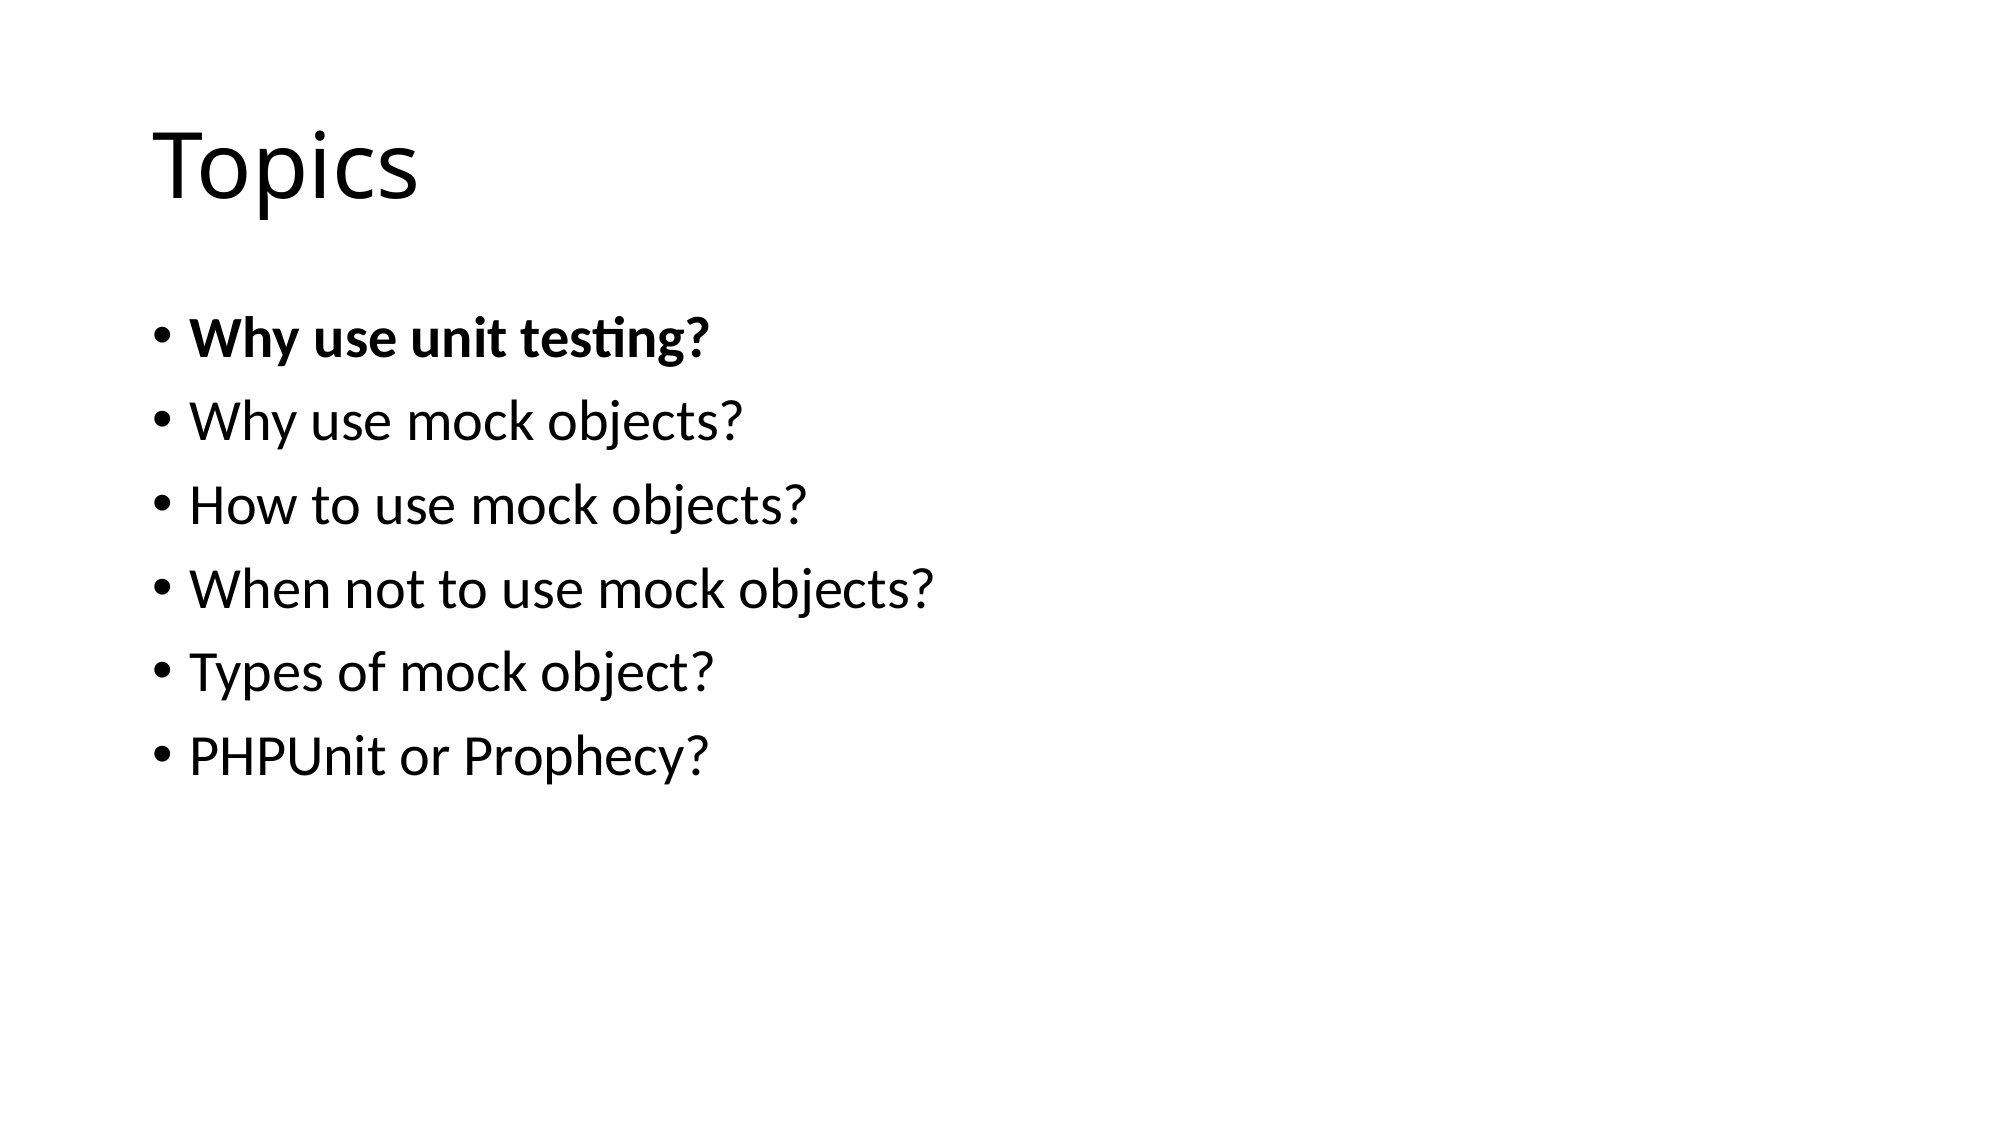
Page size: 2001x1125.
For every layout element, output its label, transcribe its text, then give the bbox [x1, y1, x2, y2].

list Why use unit testing? Why use mock objects? How to use mock objects? When not to use mock objects? Types of mock object? PHPUnit or Prophecy? [137, 299, 1863, 1014]
title Topics [137, 59, 1863, 278]
